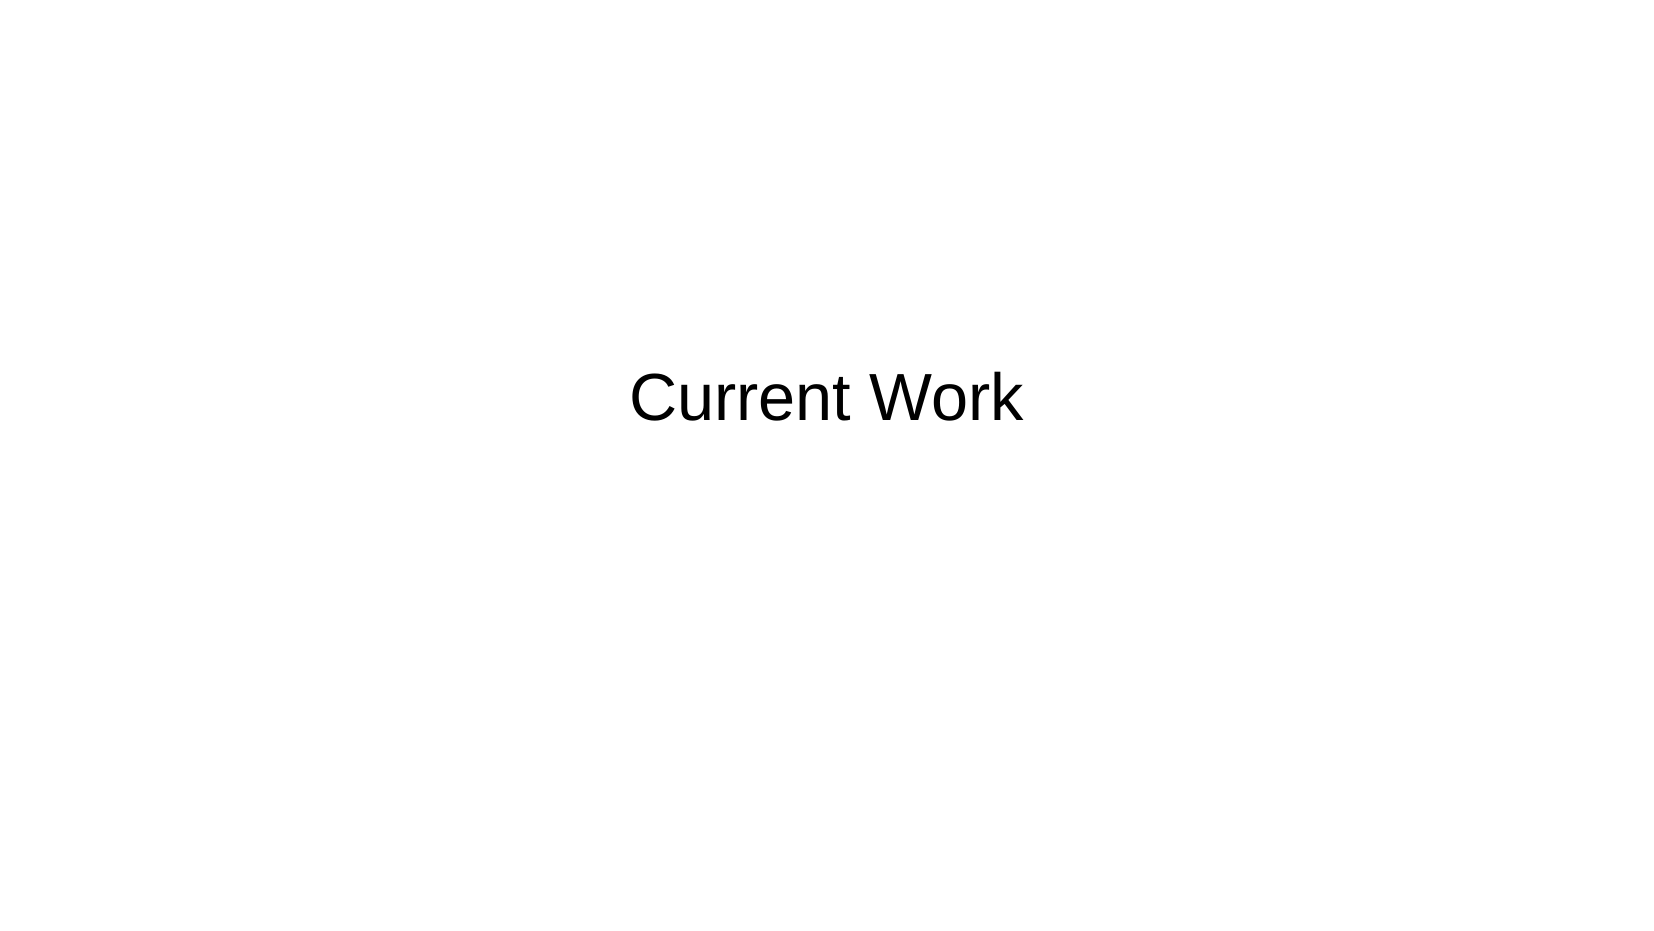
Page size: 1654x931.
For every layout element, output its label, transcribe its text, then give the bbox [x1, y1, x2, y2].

subtitle Current Work [82, 37, 1571, 757]
